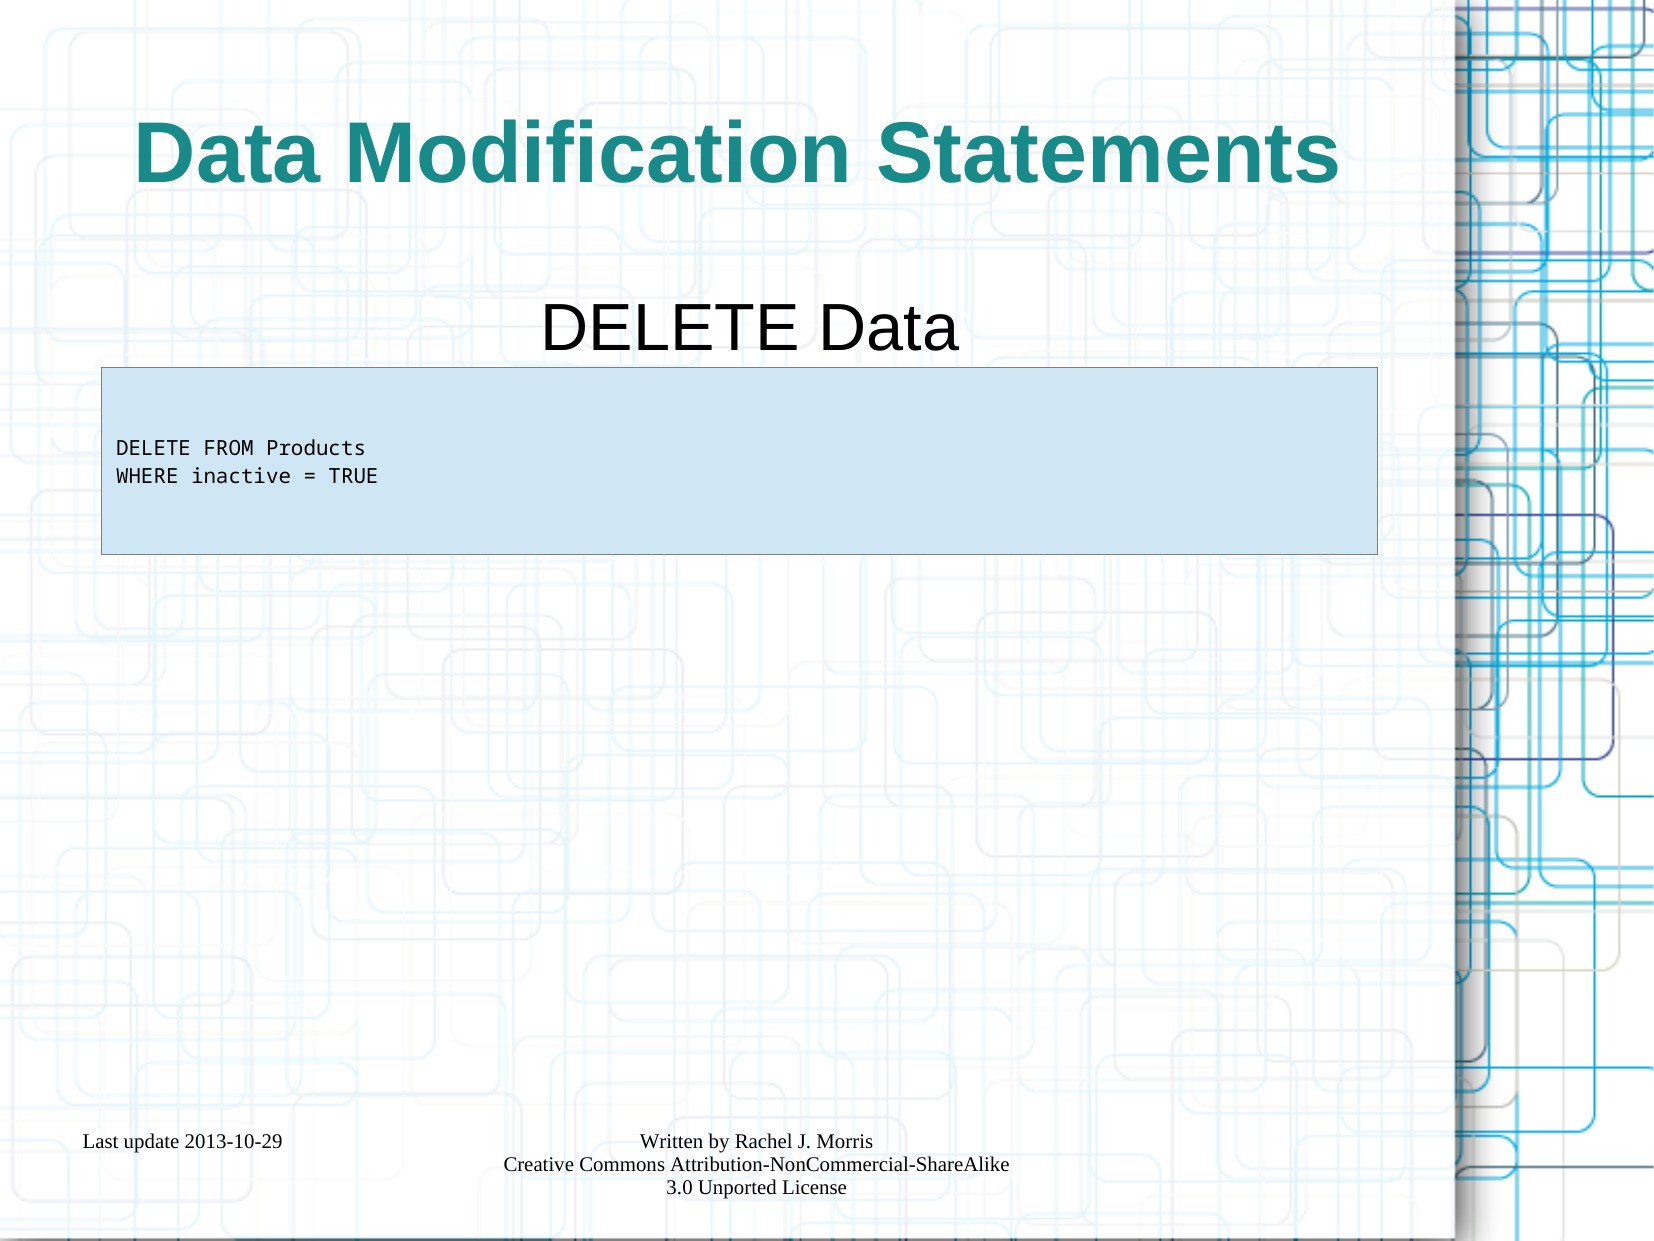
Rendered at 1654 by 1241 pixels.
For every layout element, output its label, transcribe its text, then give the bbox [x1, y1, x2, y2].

list DELETE Data [82, 290, 1418, 371]
text_box DELETE FROM Products WHERE inactive = TRUE [101, 367, 1378, 555]
title Data Modification Statements [59, 49, 1418, 257]
picture [0, 0, 1654, 1241]
